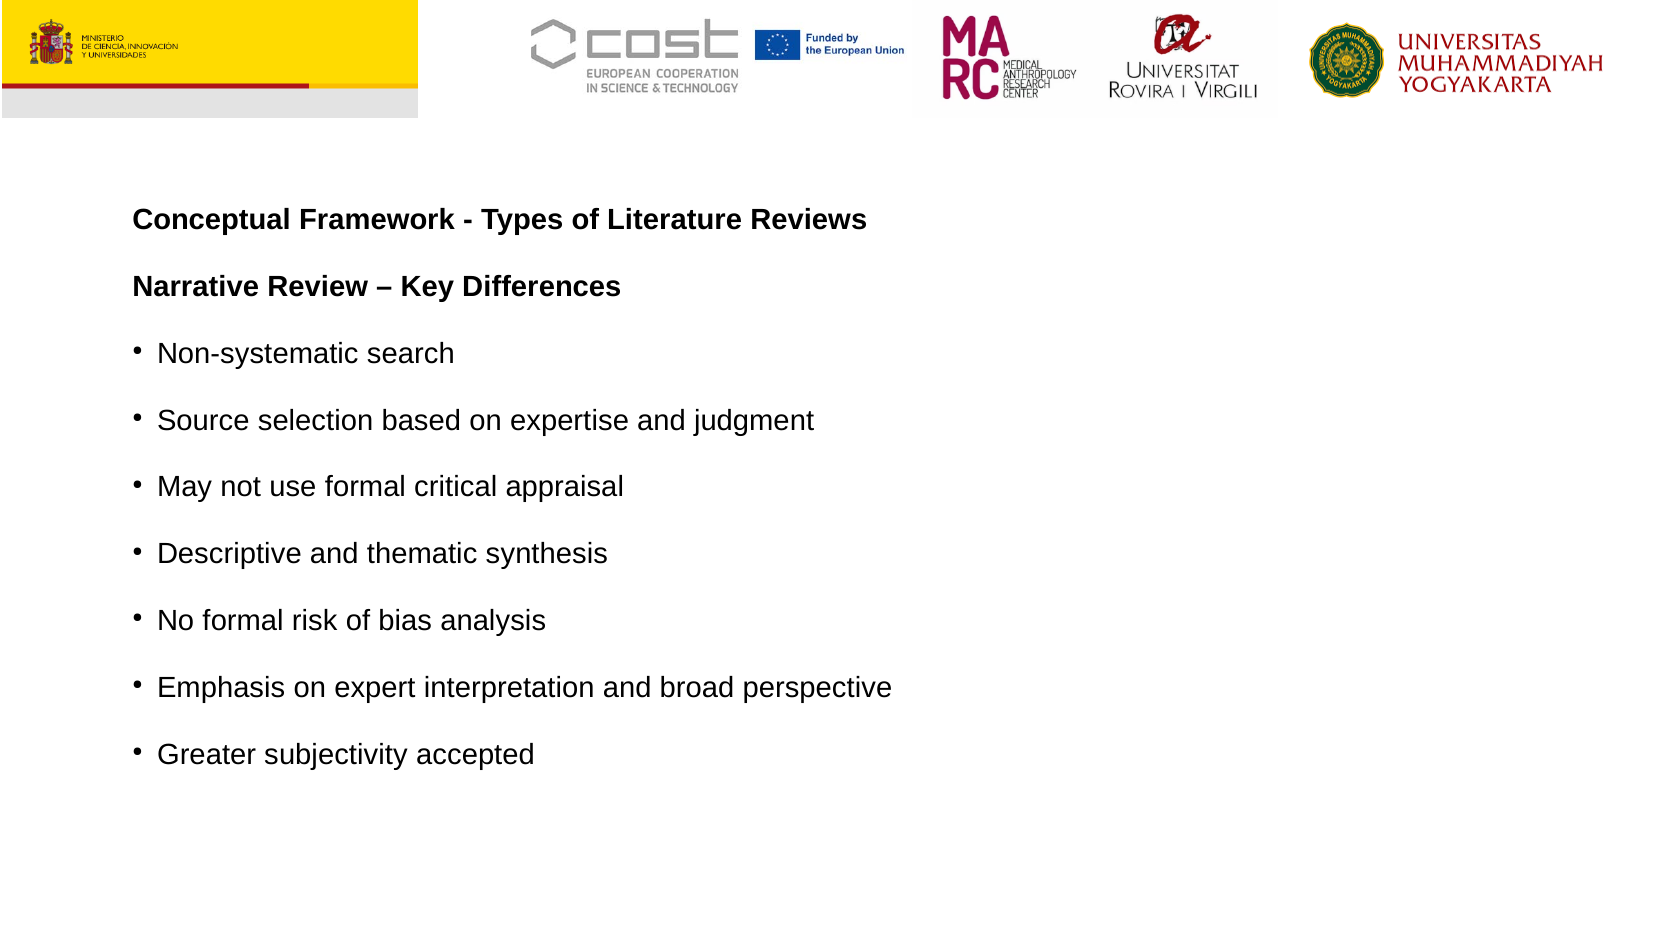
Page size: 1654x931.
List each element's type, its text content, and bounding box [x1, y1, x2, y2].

picture [2, 0, 1278, 119]
picture [1302, 14, 1613, 112]
text_box Conceptual Framework - Types of Literature Reviews Narrative Review – Key Differences Non-systematic search Source selection based on expertise and judgment May not use formal critical appraisal Descriptive and thematic synthesis No formal risk of bias analysis Emphasis on expert interpretation and broad perspective Greater subjectivity accepted [82, 200, 1552, 845]
